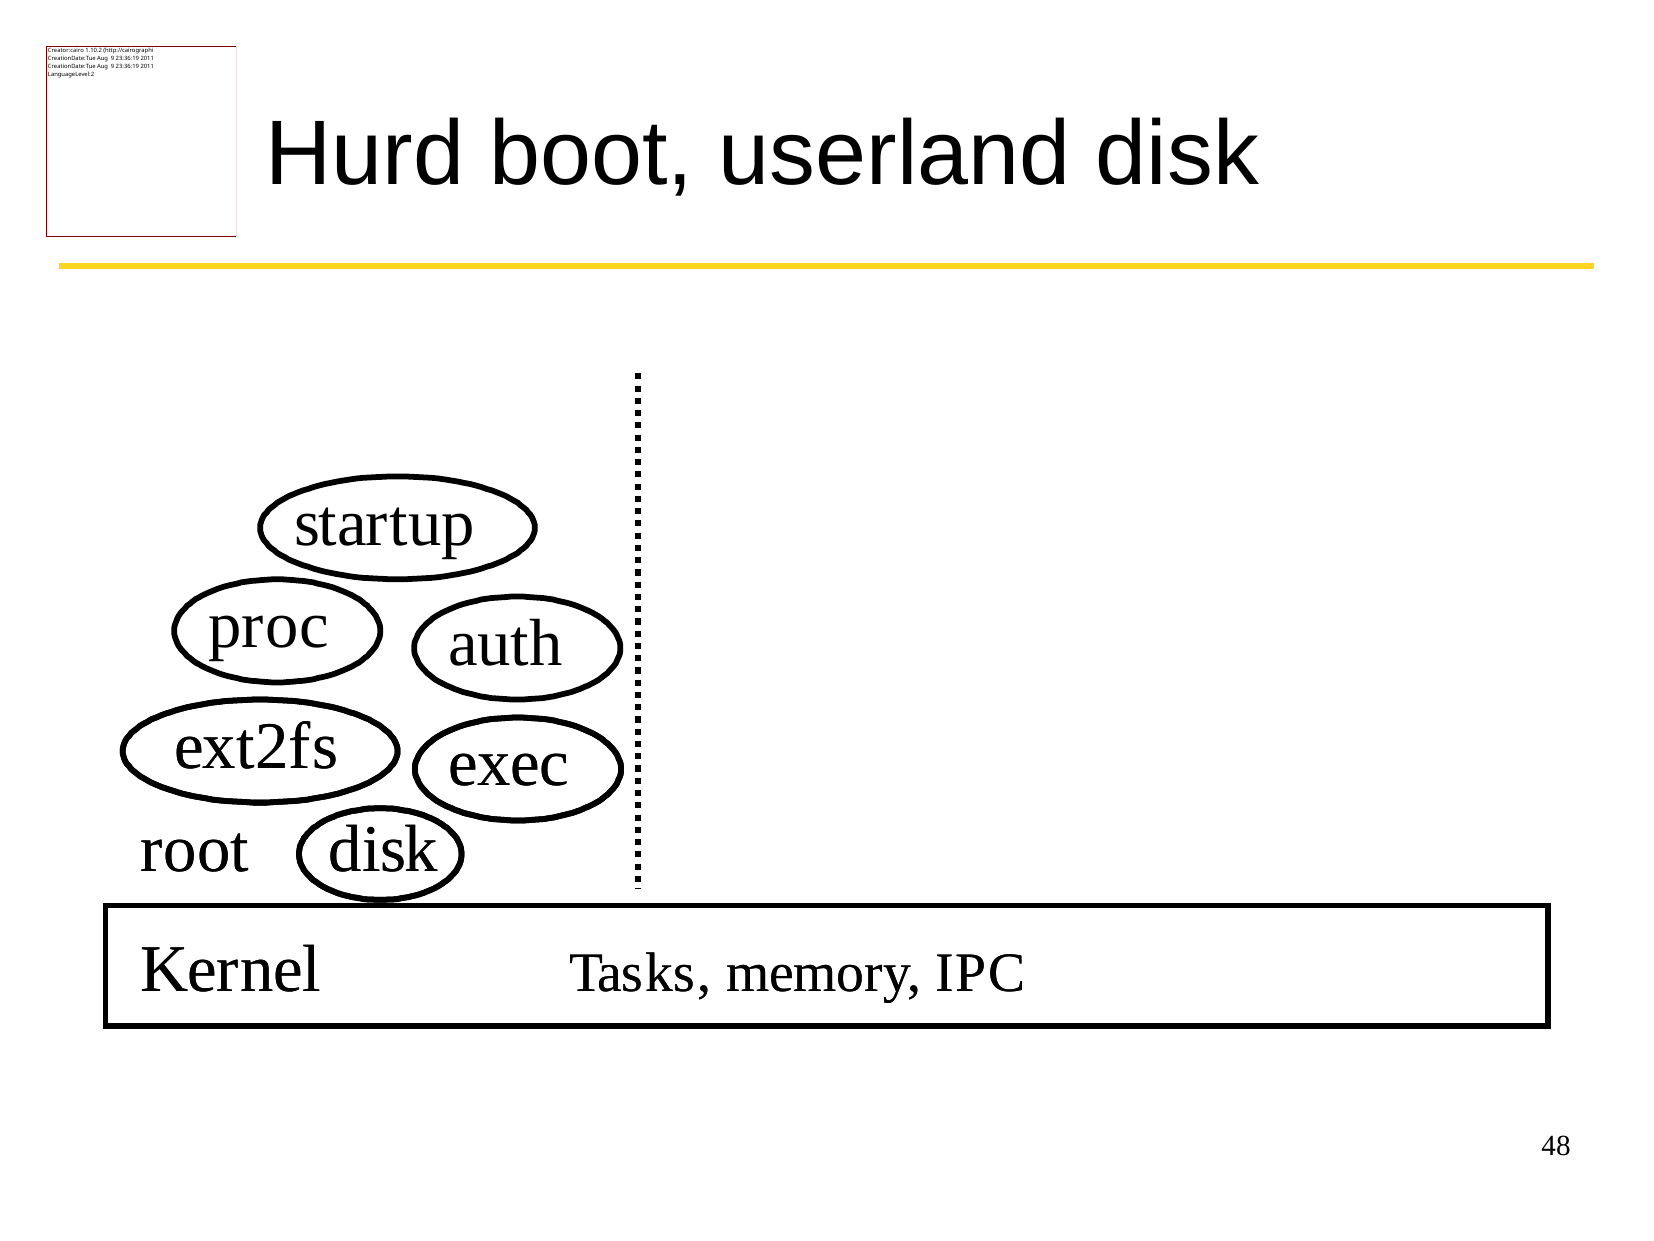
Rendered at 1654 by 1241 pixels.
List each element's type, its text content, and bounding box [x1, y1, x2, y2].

title Hurd boot, userland disk [265, 49, 1571, 257]
picture [82, 350, 1571, 1049]
